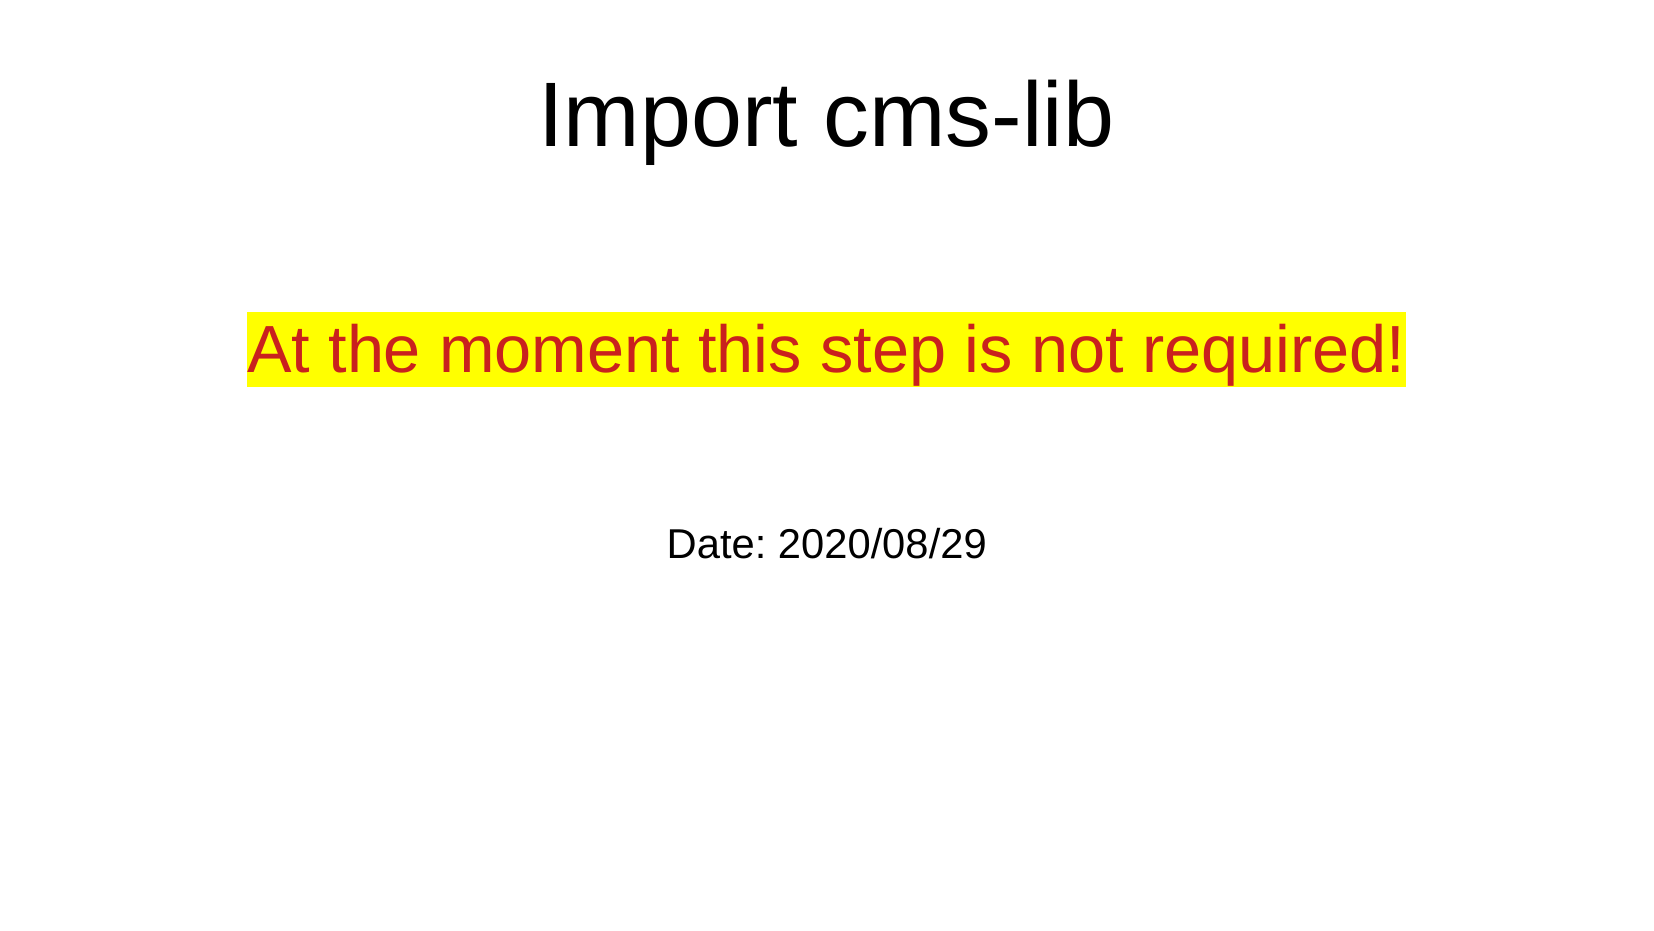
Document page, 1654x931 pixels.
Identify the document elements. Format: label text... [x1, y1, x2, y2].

title Import cms-lib [82, 37, 1571, 193]
list At the moment this step is not required! Date: 2020/08/29 [82, 217, 1571, 758]
